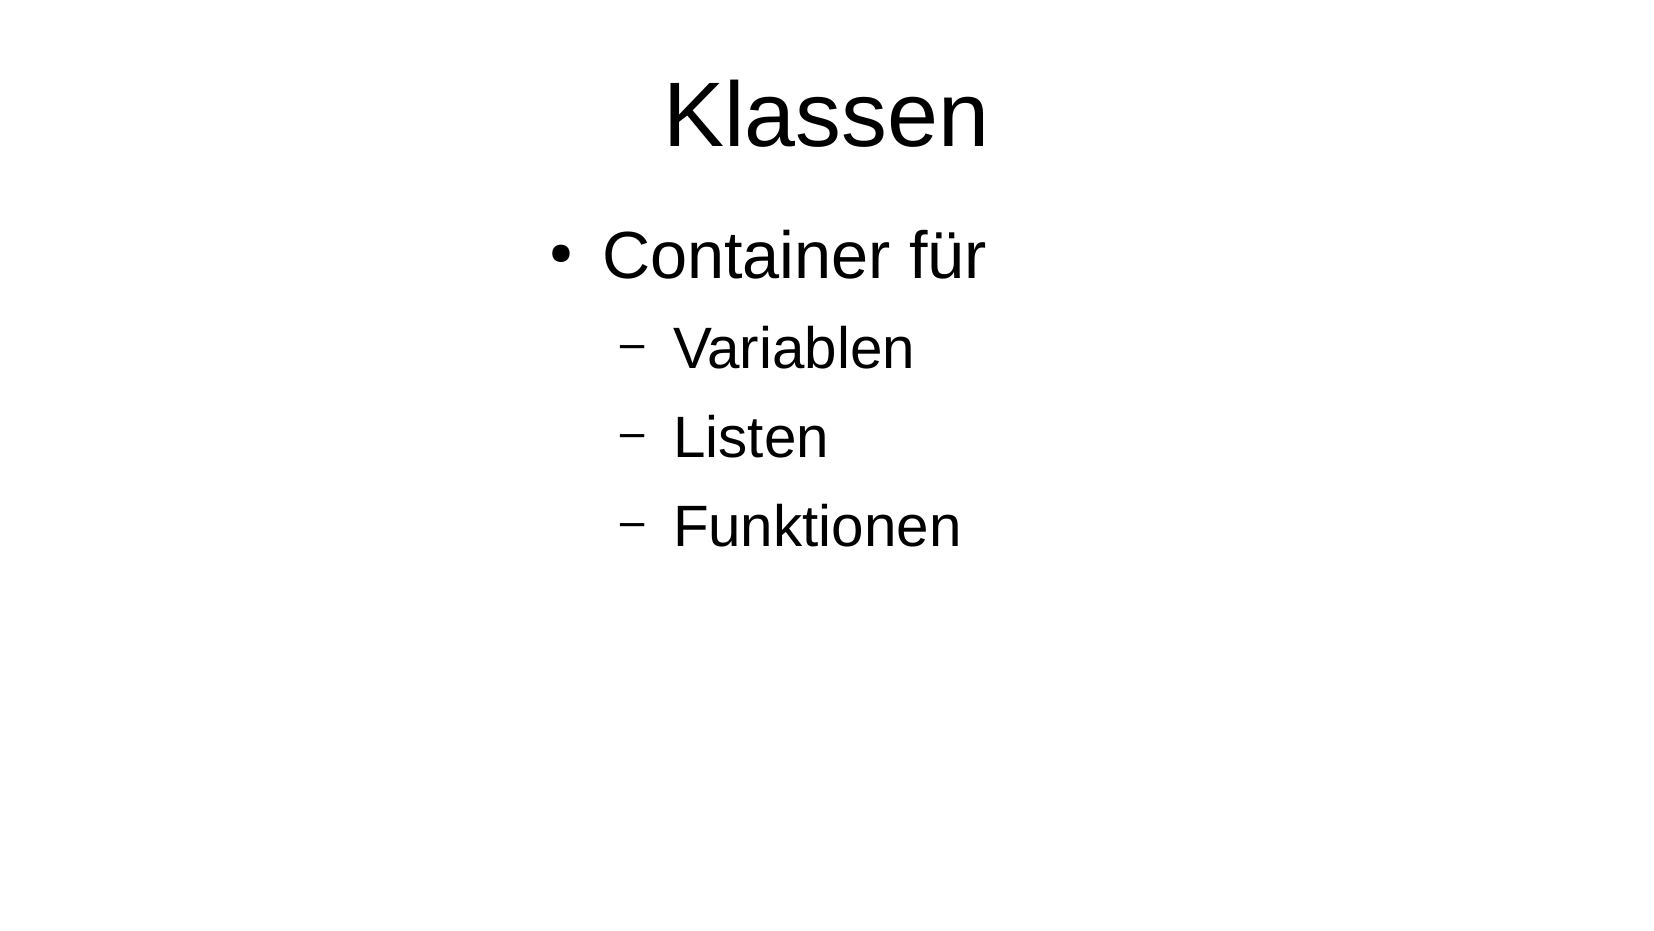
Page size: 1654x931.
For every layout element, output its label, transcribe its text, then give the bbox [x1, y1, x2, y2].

list Container für Variablen Listen Funktionen [531, 217, 1571, 758]
title Klassen [82, 37, 1571, 193]
